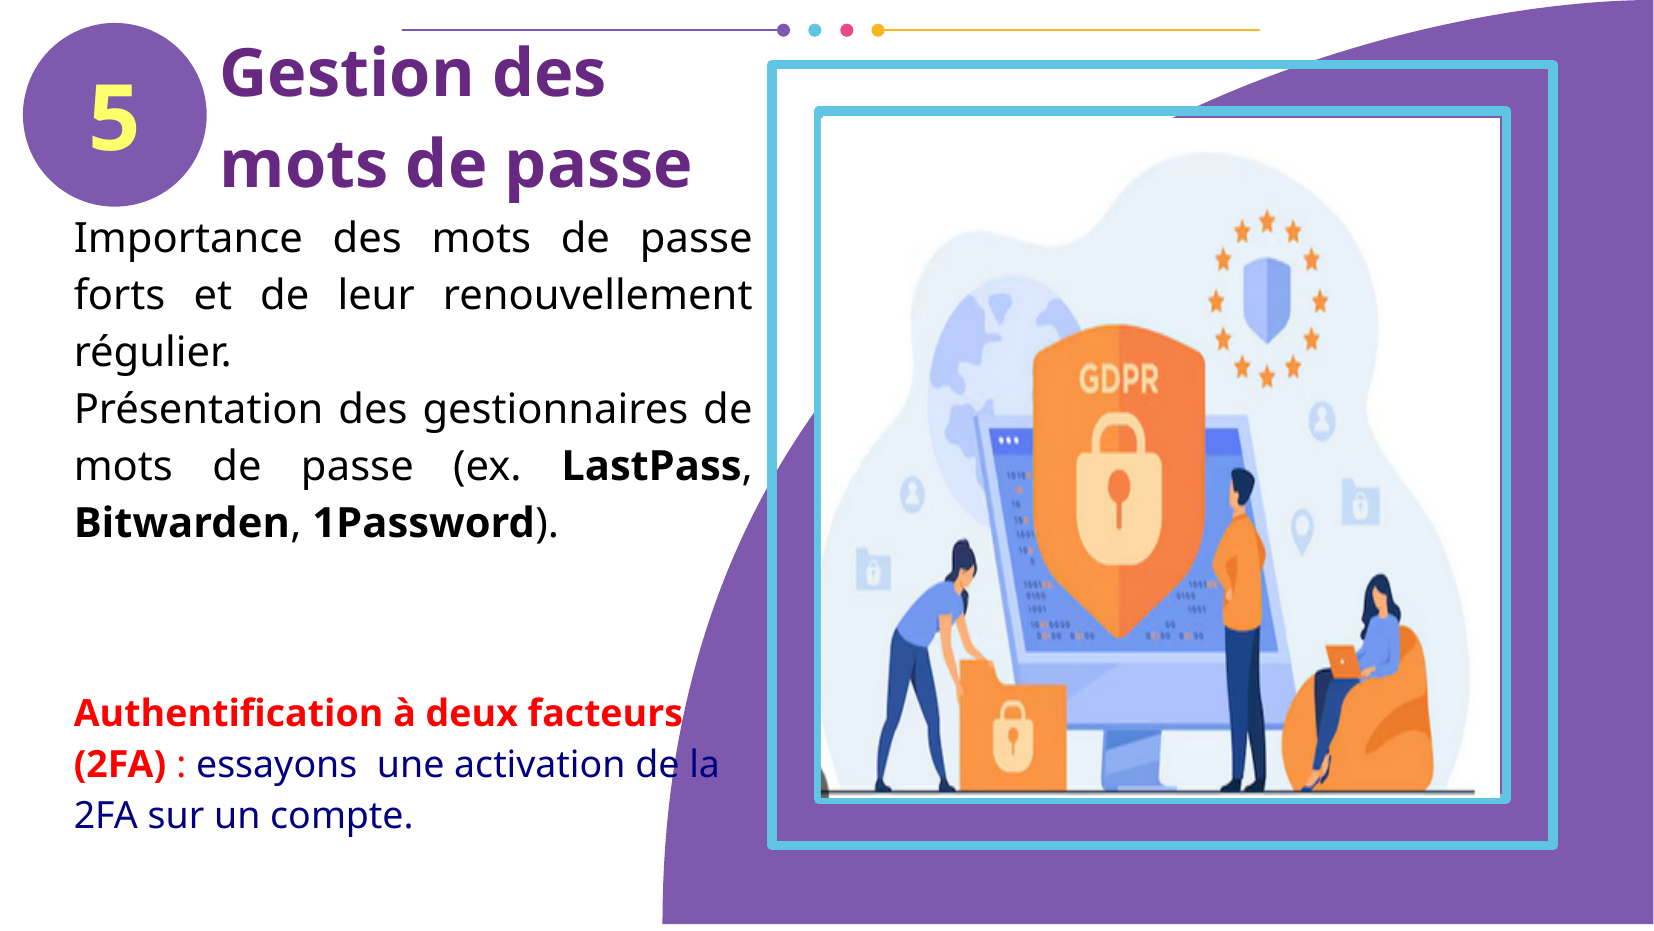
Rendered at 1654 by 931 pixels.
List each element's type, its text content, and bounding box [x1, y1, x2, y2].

title Gestion des mots de passe [219, 13, 768, 219]
text_box [820, 118, 1501, 798]
text_box Authentification à deux facteurs (2FA) : essayons une activation de la 2FA sur un compte. [59, 679, 739, 857]
text_box 5 [22, 22, 207, 200]
text_box Importance des mots de passe forts et de leur renouvellement régulier. Présentation des gestionnaires de mots de passe (ex. LastPass, Bitwarden, 1Password). [59, 200, 768, 609]
